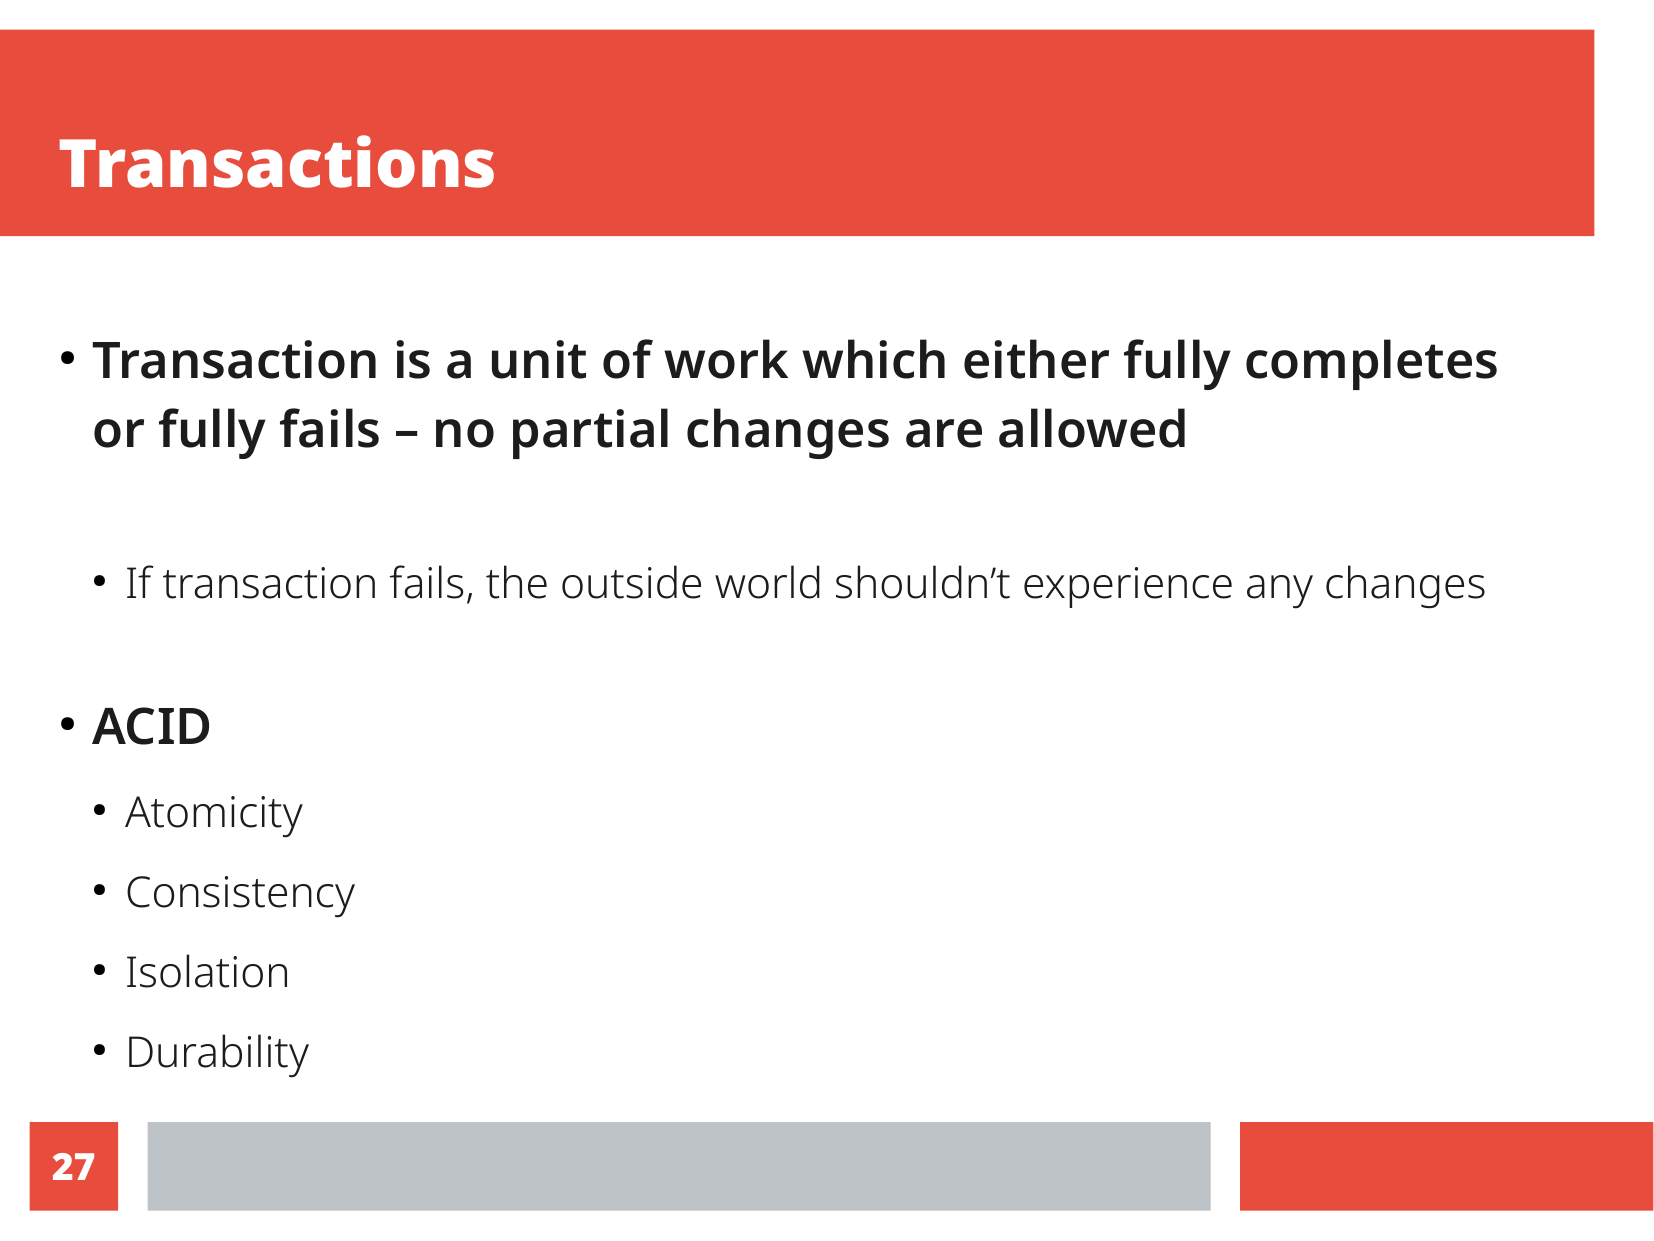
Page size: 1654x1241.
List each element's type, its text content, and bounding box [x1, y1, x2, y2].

title Transactions [59, 59, 1595, 207]
list Transaction is a unit of work which either fully completes or fully fails – no partial changes are allowed If transaction fails, the outside world shouldn’t experience any changes ACID Atomicity Consistency Isolation Durability [59, 324, 1565, 1093]
